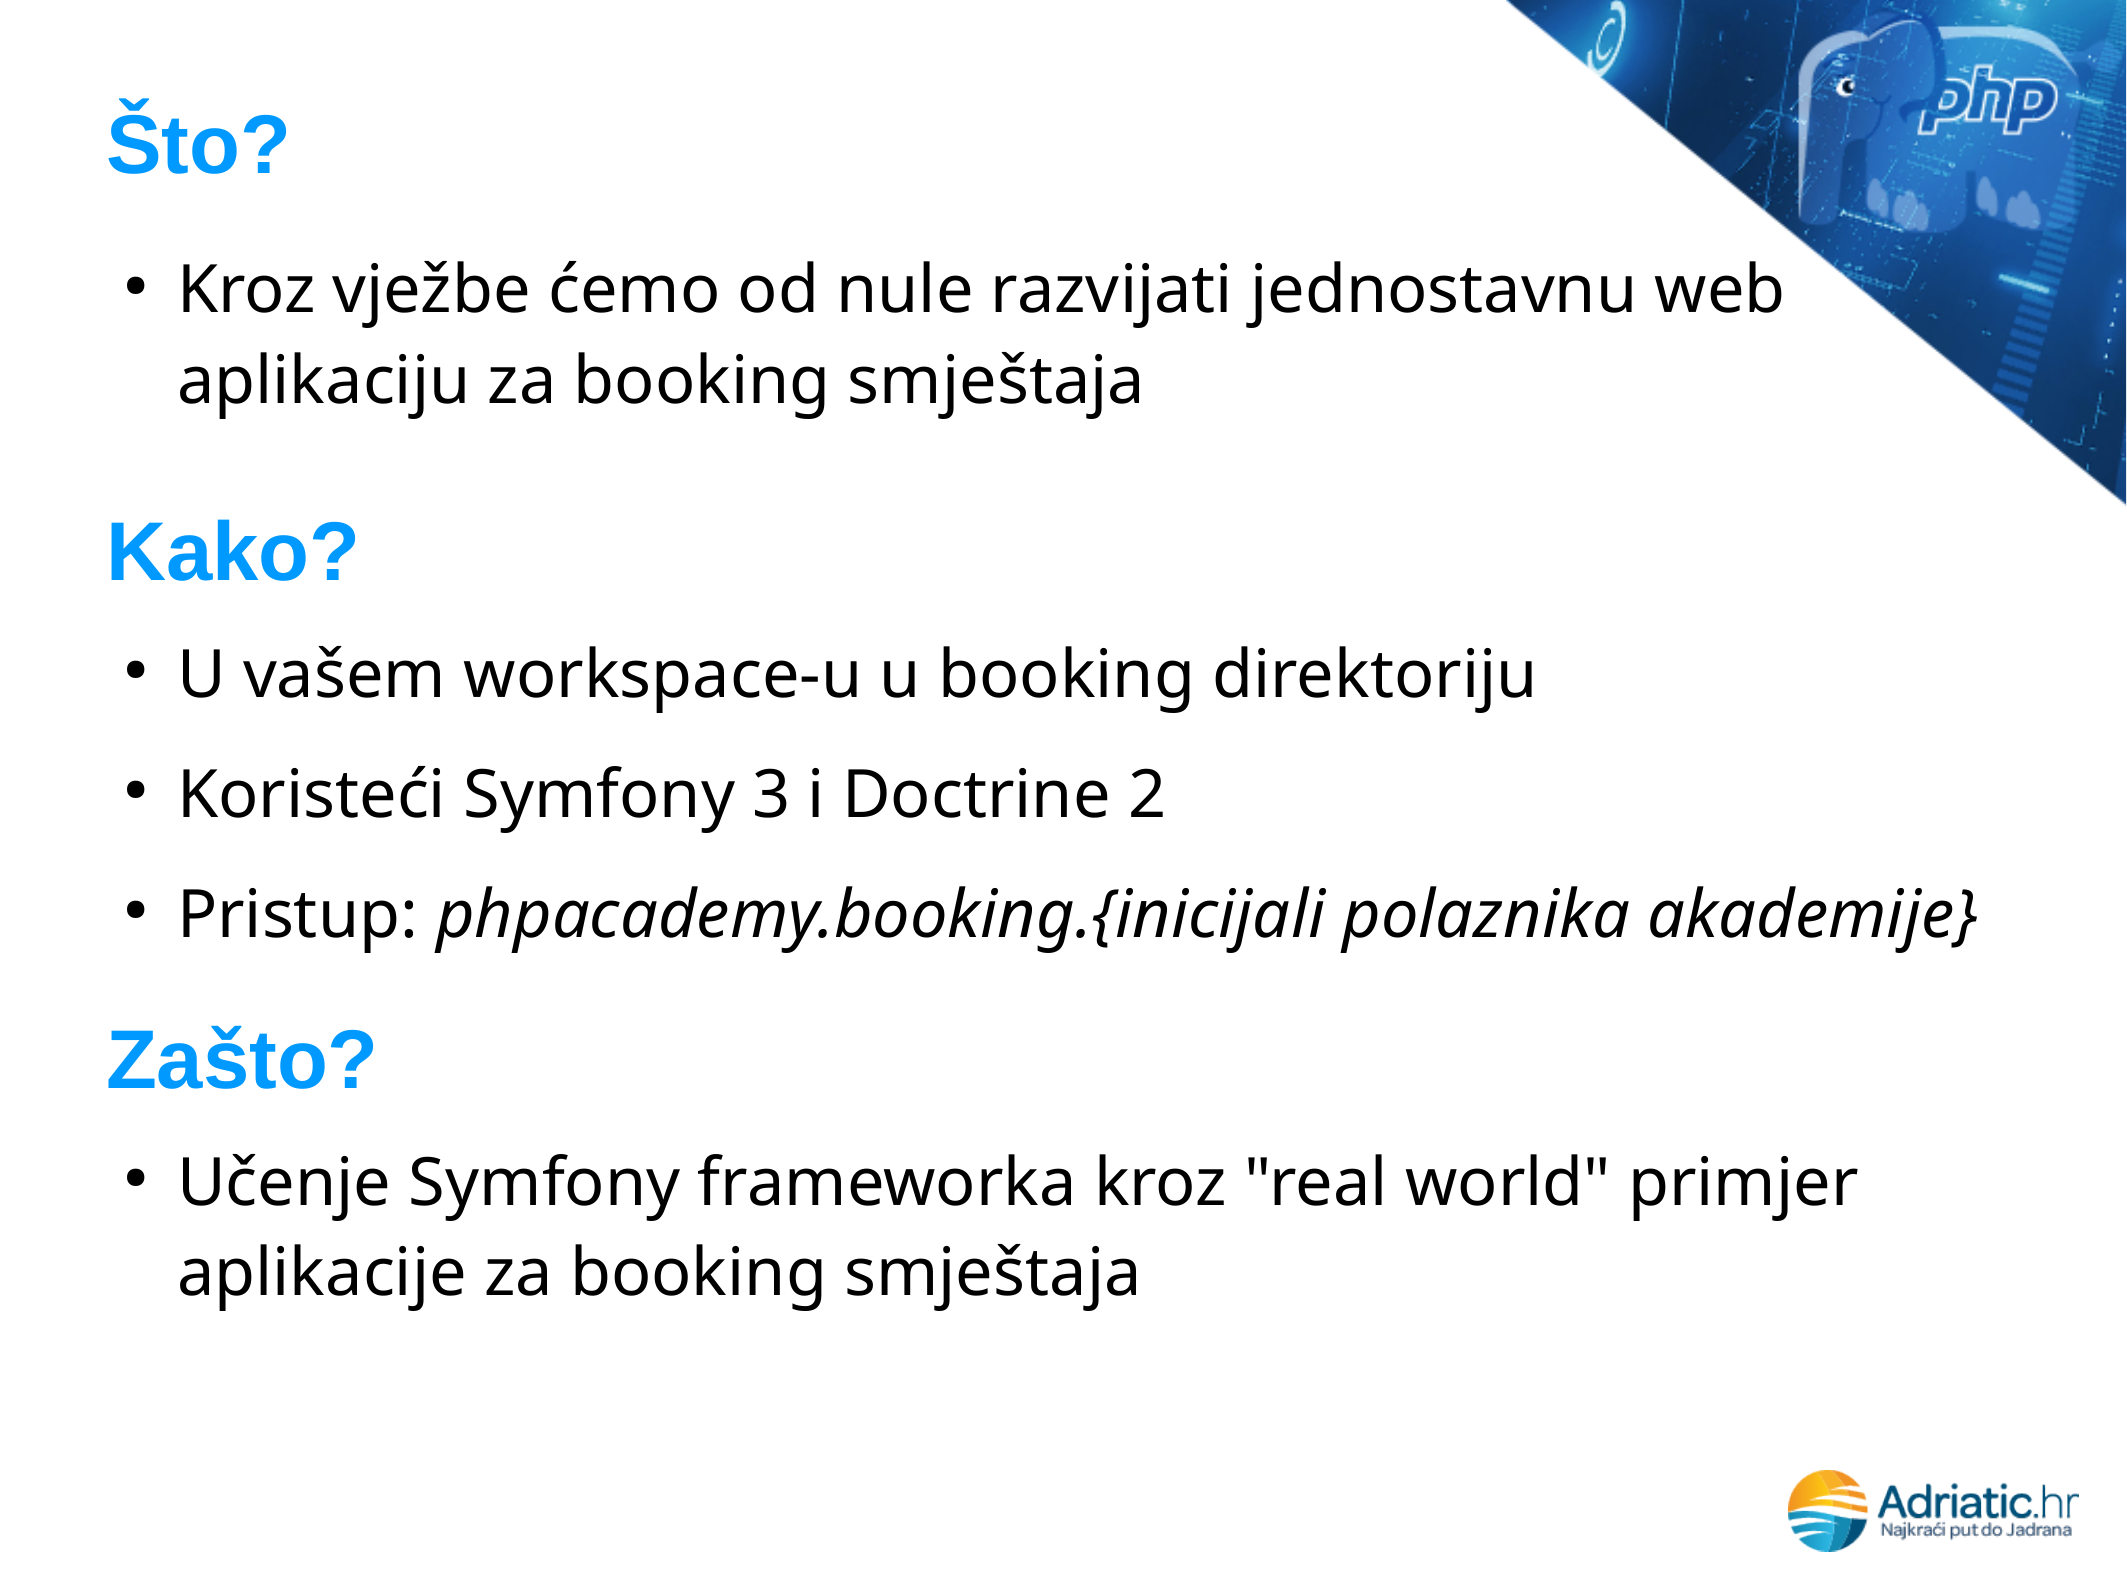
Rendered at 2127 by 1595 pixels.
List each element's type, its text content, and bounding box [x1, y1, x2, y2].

title Zašto? [106, 985, 1630, 1134]
list Kroz vježbe ćemo od nule razvijati jednostavnu web aplikaciju za booking smještaja [106, 241, 1985, 478]
list U vašem workspace-u u booking direktoriju Koristeći Symfony 3 i Doctrine 2 Pristup: phpacademy.booking.{inicijali polaznika akademije} [106, 625, 2020, 986]
title Kako? [106, 477, 1630, 625]
list Učenje Symfony frameworka kroz "real world" primjer aplikacije za booking smještaja [106, 1133, 2020, 1465]
picture [1788, 1470, 2079, 1552]
picture [1505, 0, 2127, 625]
title Što? [106, 70, 1630, 219]
